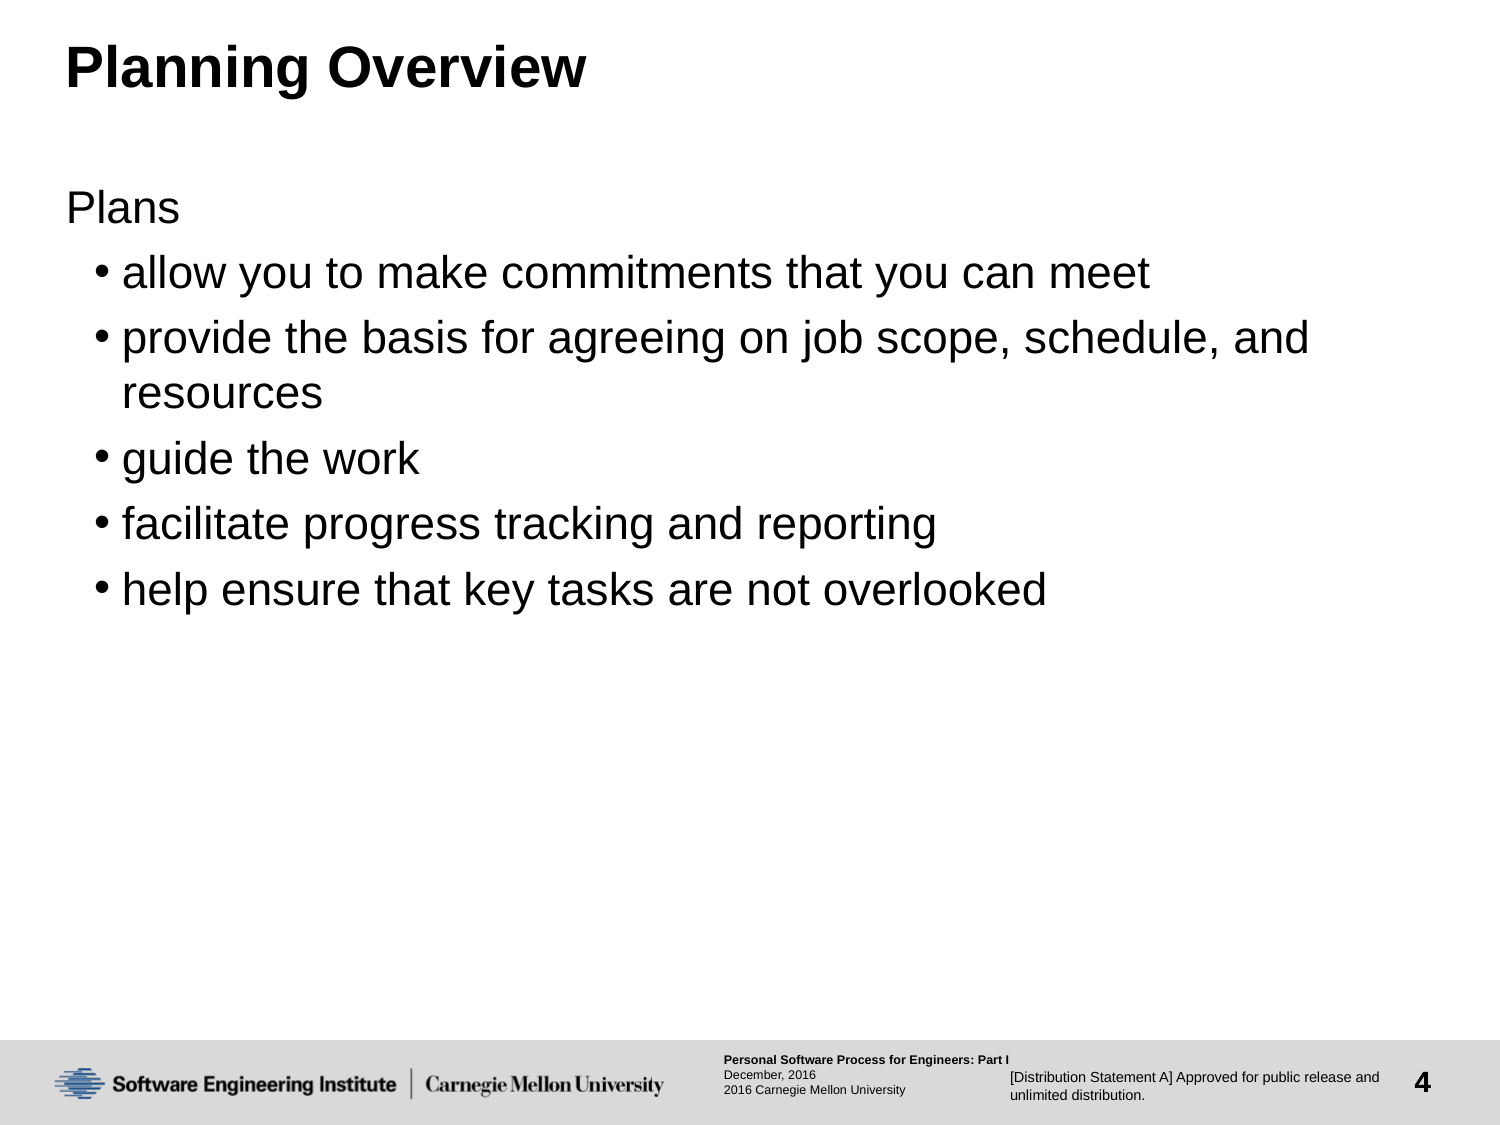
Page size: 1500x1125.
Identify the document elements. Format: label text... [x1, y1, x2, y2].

title Planning Overview [65, 37, 1313, 148]
picture [46, 1061, 673, 1104]
list Plans allow you to make commitments that you can meet provide the basis for agreeing on job scope, schedule, and resources guide the work facilitate progress tracking and reporting help ensure that key tasks are not overlooked [65, 177, 1431, 1000]
